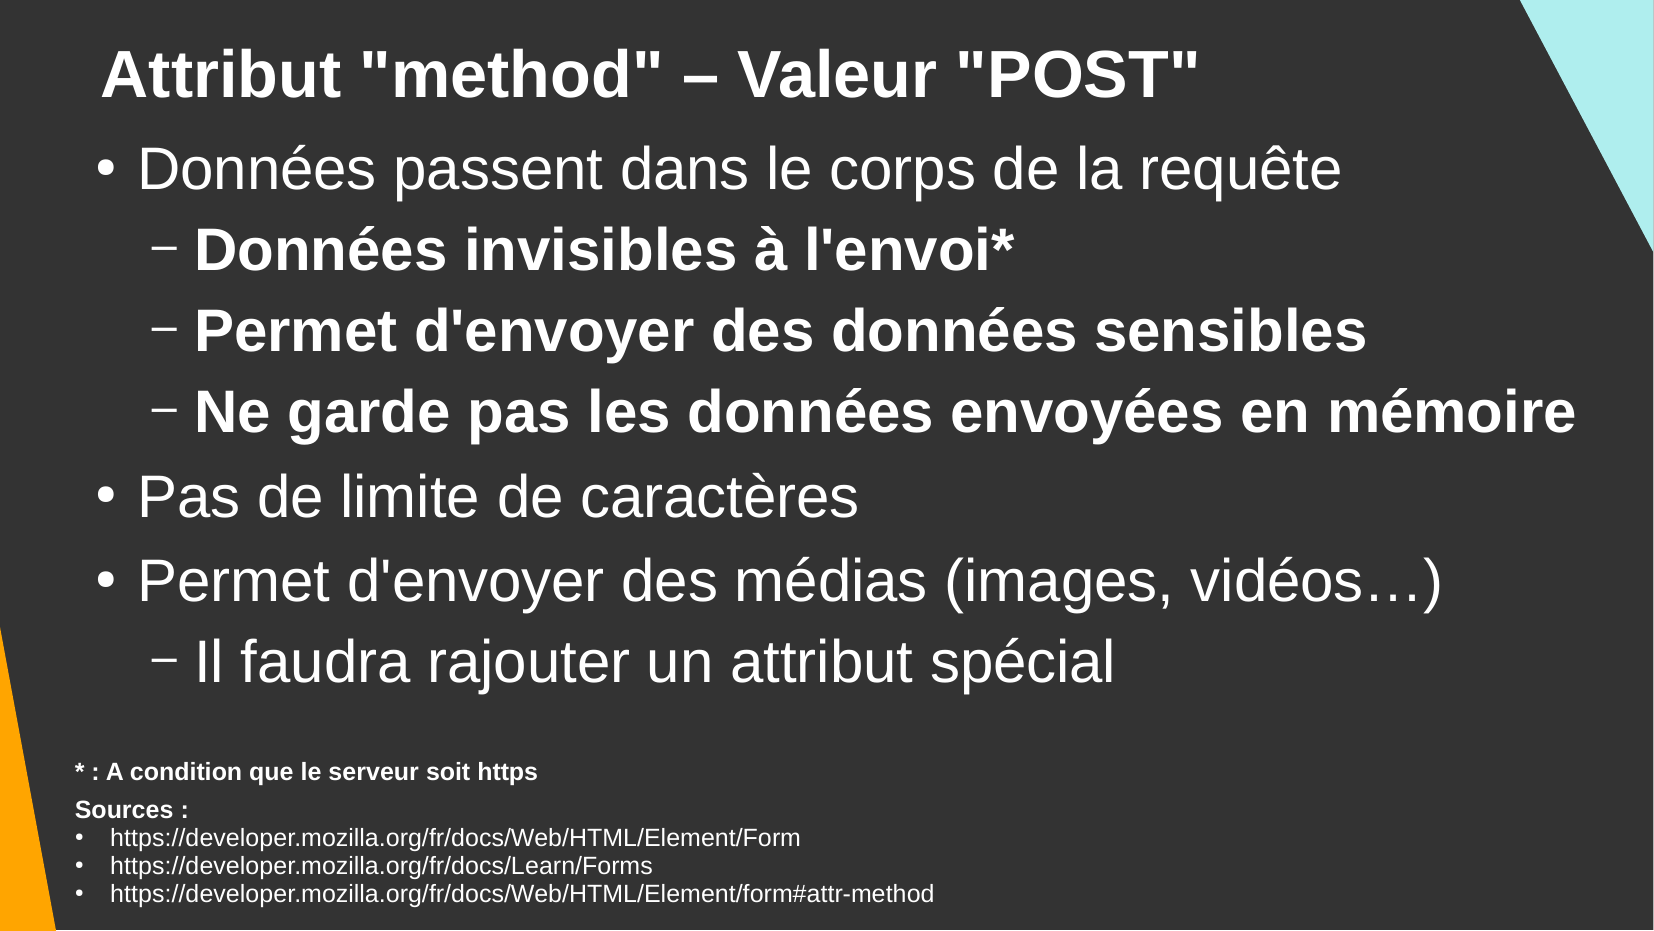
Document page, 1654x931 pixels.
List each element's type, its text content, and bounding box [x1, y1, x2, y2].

text_box [1519, 0, 1654, 254]
text_box [0, 627, 57, 931]
text_box * : A condition que le serveur soit https [60, 749, 1546, 788]
list Données passent dans le corps de la requête Données invisibles à l'envoi* Permet d'envoyer des données sensibles Ne garde pas les données envoyées en mémoire Pas de limite de caractères Permet d'envoyer des médias (images, vidéos…) Il faudra rajouter un attribut spécial [80, 135, 1605, 709]
text_box Sources : https://developer.mozilla.org/fr/docs/Web/HTML/Element/Form https://developer.mozilla.org/fr/docs/Learn/Forms https://developer.mozilla.org/fr/docs/Web/HTML/Element/form#attr-method [60, 788, 1546, 916]
title Attribut "method" – Valeur "POST" [82, 37, 1571, 114]
